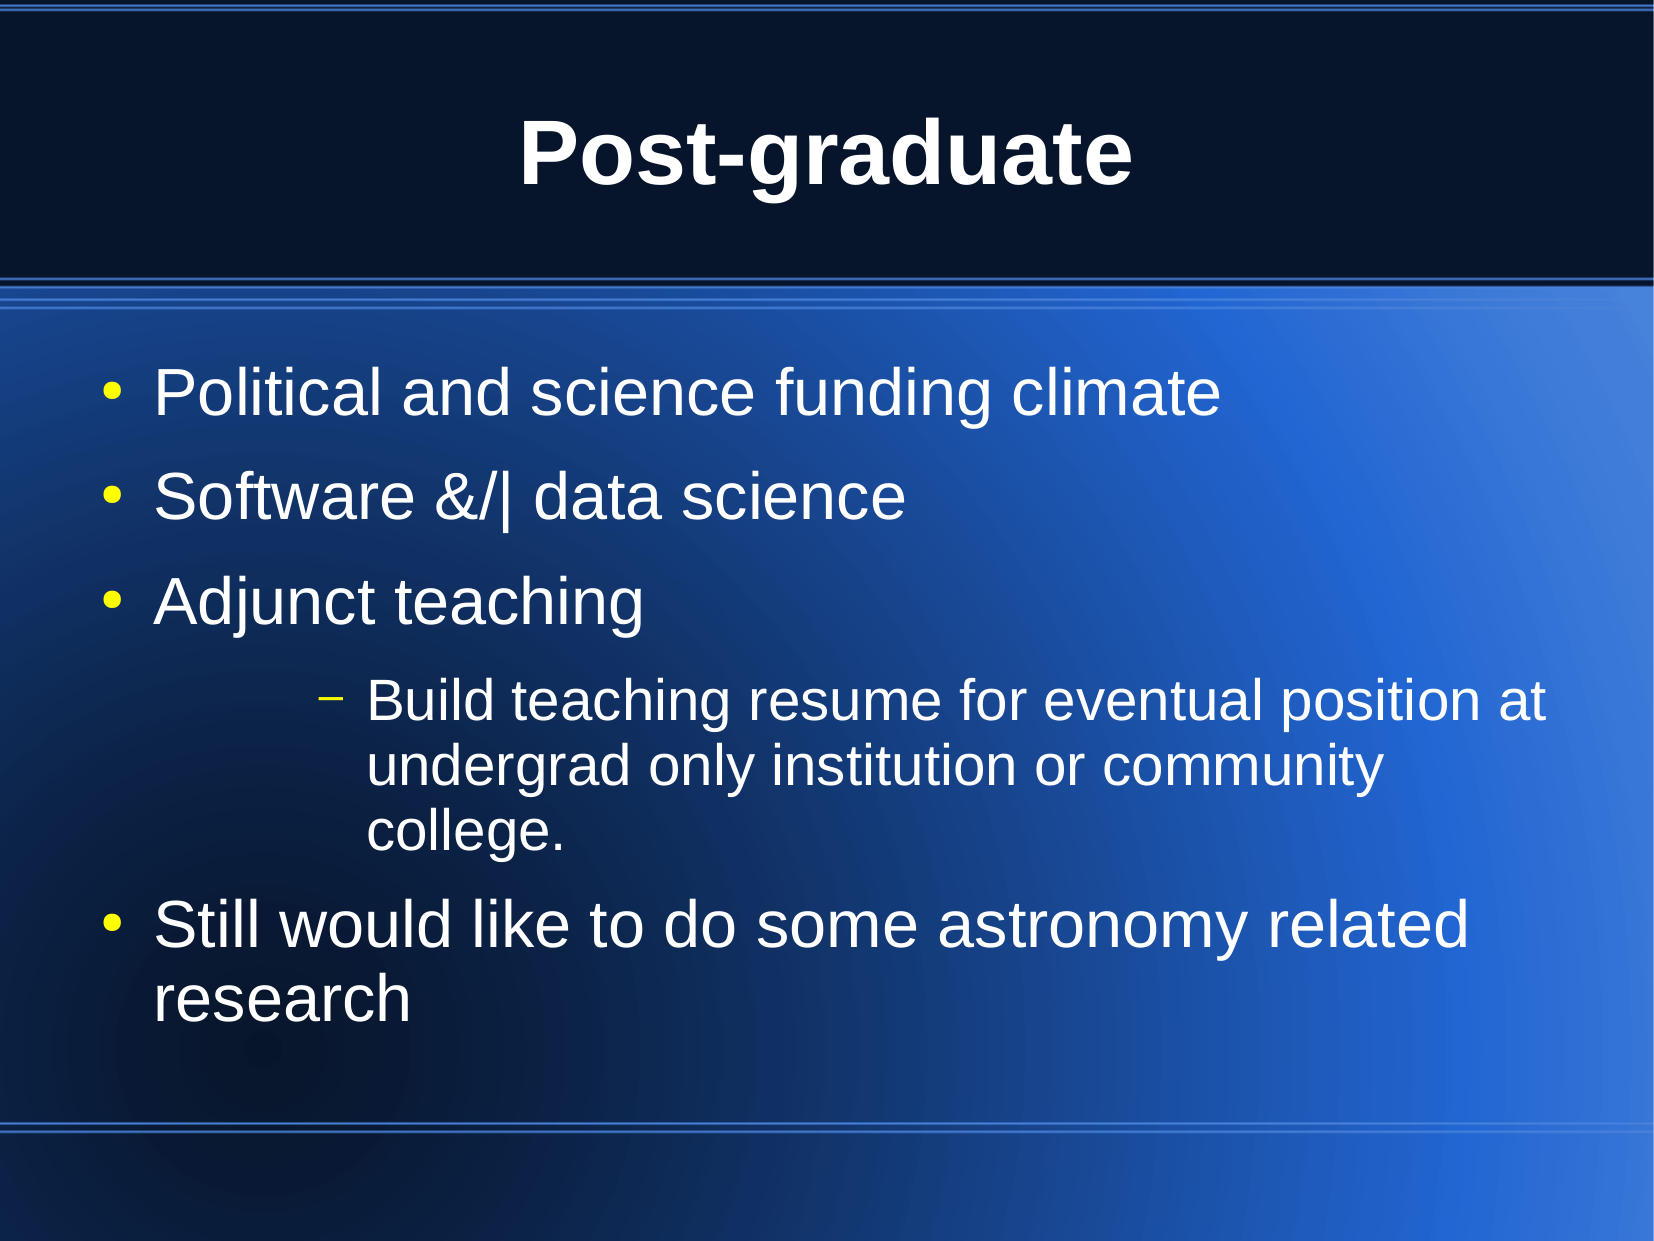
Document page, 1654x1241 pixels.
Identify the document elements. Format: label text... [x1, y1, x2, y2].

title Post-graduate [82, 49, 1571, 257]
picture [0, 0, 1654, 1241]
list Political and science funding climate Software &/| data science Adjunct teaching Build teaching resume for eventual position at undergrad only institution or community college. Still would like to do some astronomy related research [82, 355, 1571, 1075]
